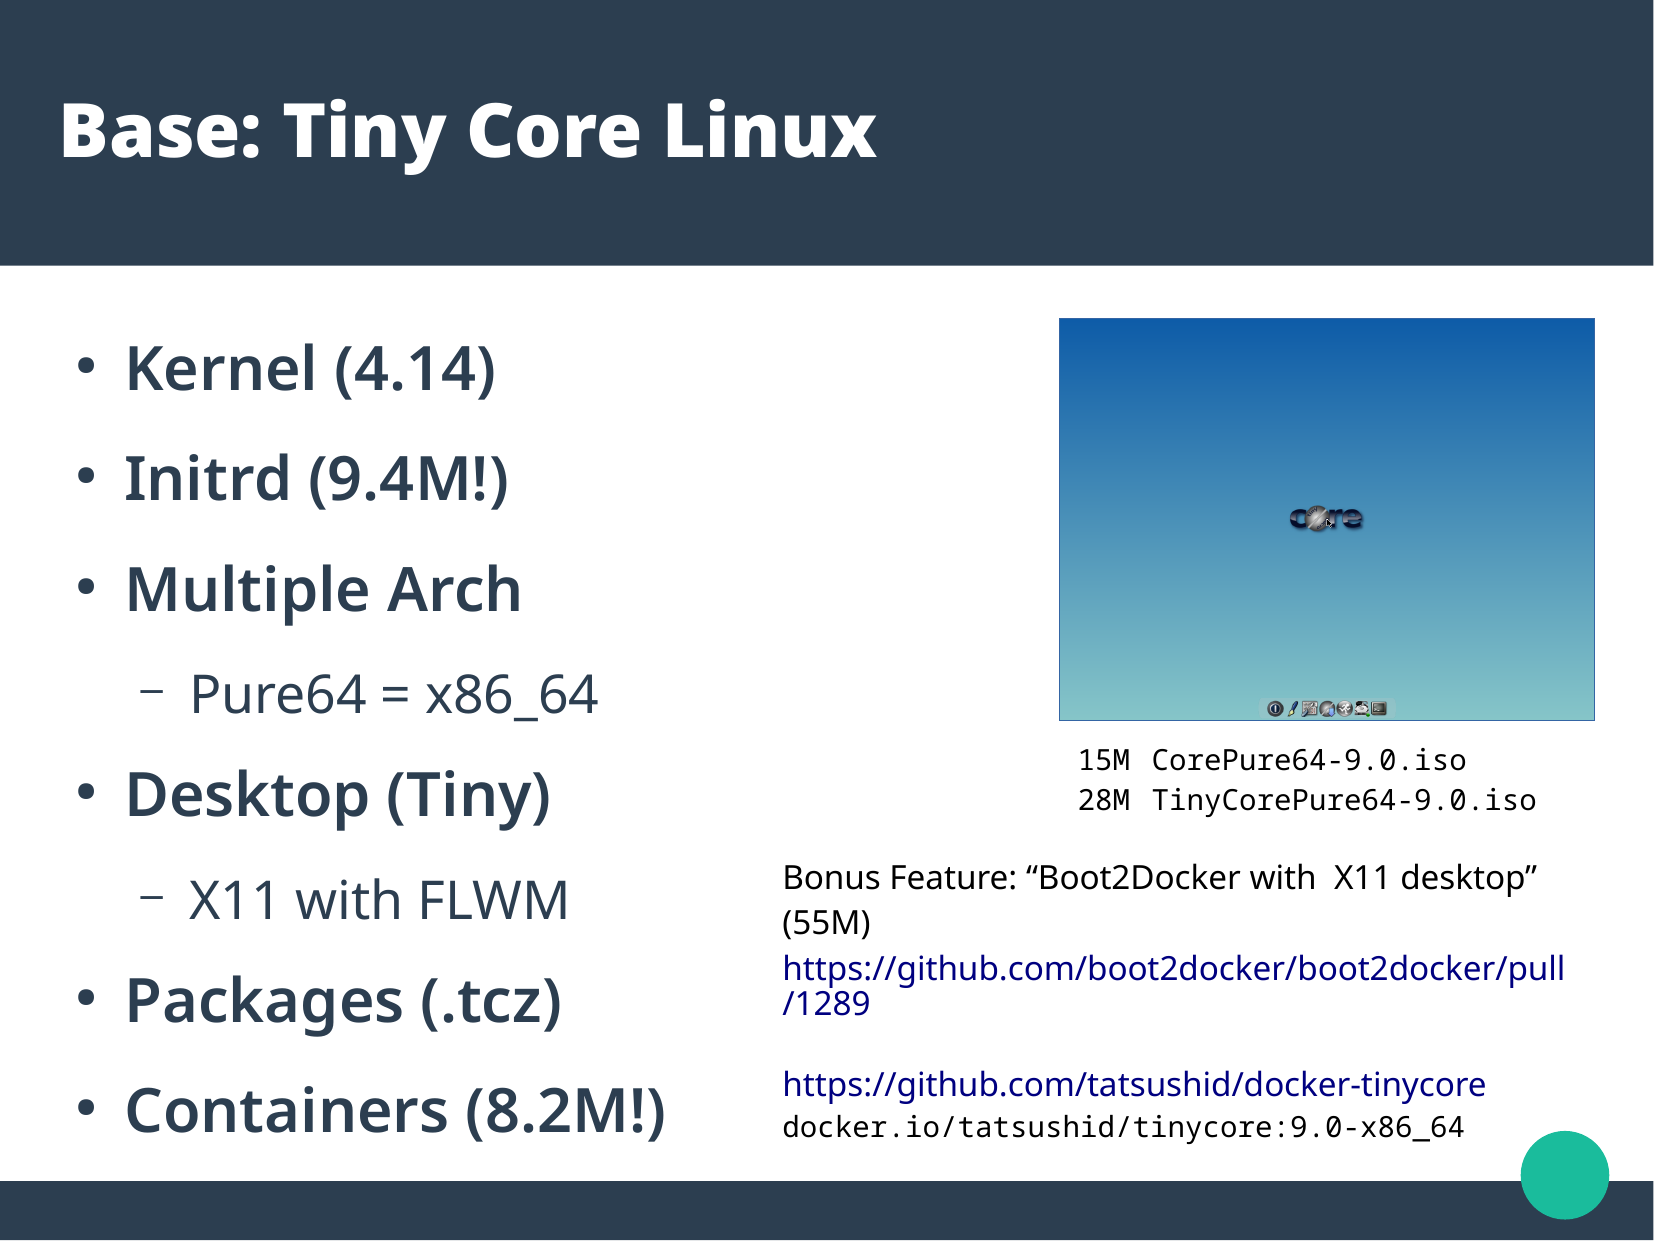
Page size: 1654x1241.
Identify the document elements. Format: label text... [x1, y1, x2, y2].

text_box 15M CorePure64-9.0.iso 28M TinyCorePure64-9.0.iso [1062, 732, 1595, 821]
list Kernel (4.14) Initrd (9.4M!) Multiple Arch Pure64 = x86_64 Desktop (Tiny) X11 with FLWM Packages (.tcz) Containers (8.2M!) [59, 324, 1595, 1152]
text_box https://github.com/tatsushid/docker-tinycore docker.io/tatsushid/tinycore:9.0-x86_64 [767, 1053, 1536, 1147]
picture [1059, 318, 1595, 721]
text_box Bonus Feature: “Boot2Docker with X11 desktop” (55M) https://github.com/boot2docker/boot2docker/pull/1289 [767, 846, 1594, 945]
title Base: Tiny Core Linux [59, 49, 1595, 207]
